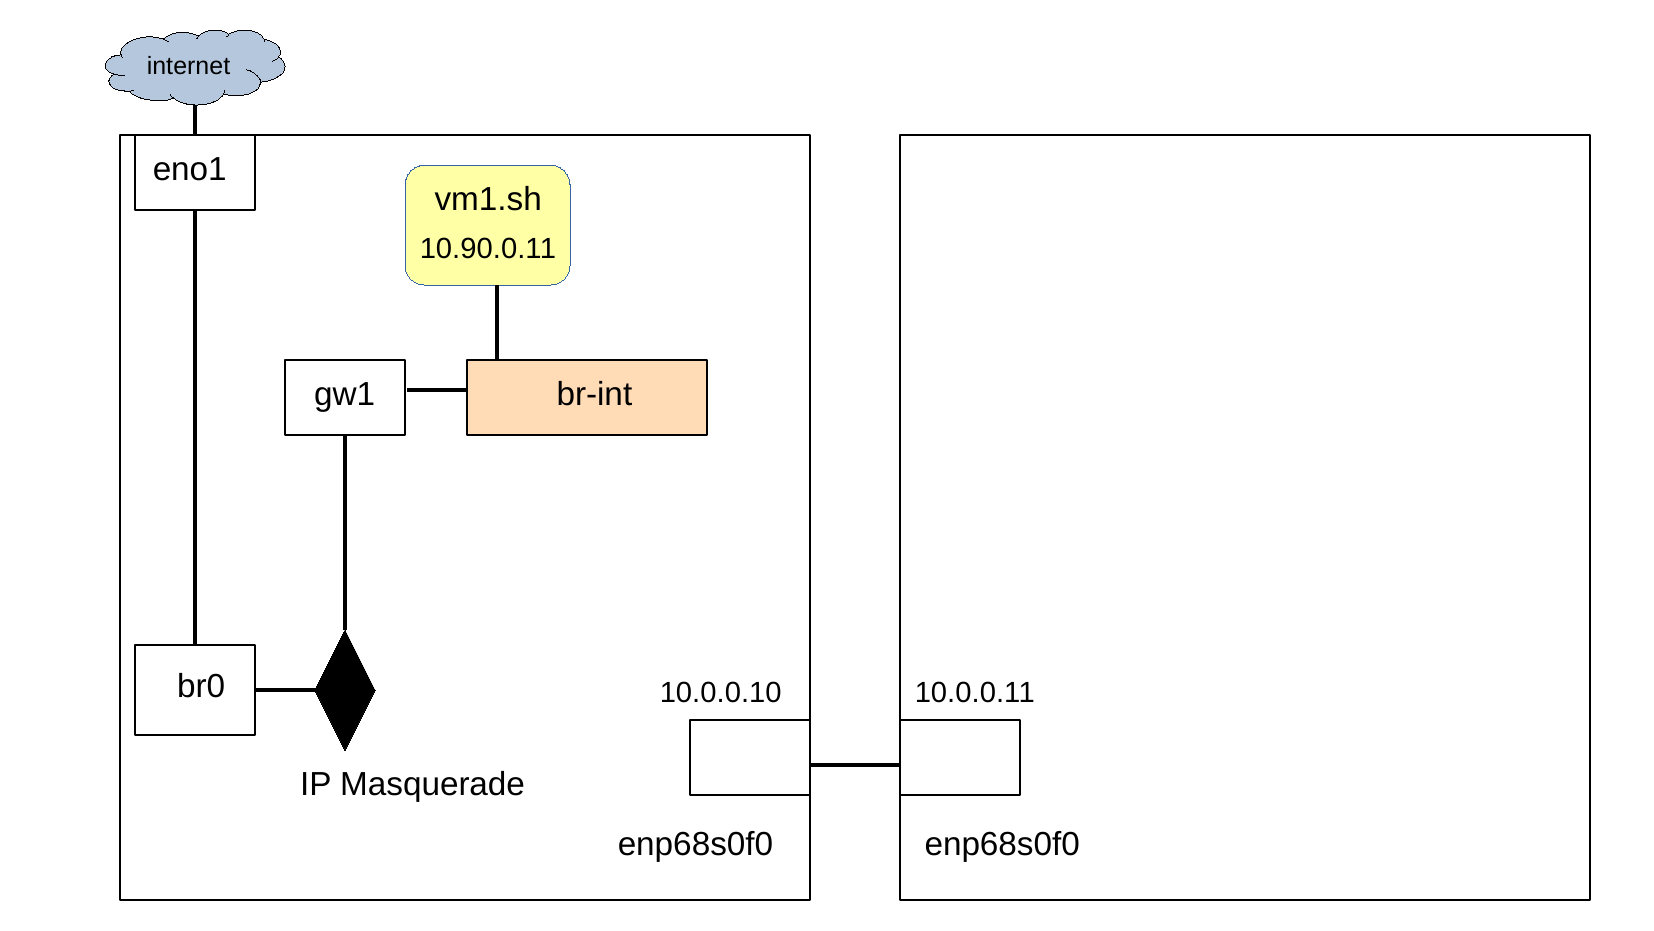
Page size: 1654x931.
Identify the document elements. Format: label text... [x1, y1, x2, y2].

text_box gw1 [299, 368, 391, 421]
text_box [900, 135, 1591, 901]
text_box vm1.sh [419, 173, 557, 225]
text_box 10.0.0.11 [900, 668, 1050, 721]
text_box br0 [162, 660, 241, 712]
text_box enp68s0f0 [909, 818, 1096, 871]
text_box IP Masquerade [285, 758, 541, 811]
text_box [120, 135, 811, 901]
text_box 10.90.0.11 [405, 225, 572, 277]
text_box internet [105, 30, 286, 106]
text_box eno1 [138, 143, 242, 196]
text_box br-int [541, 368, 648, 421]
text_box enp68s0f0 [603, 818, 789, 871]
text_box 10.0.0.10 [645, 668, 797, 721]
